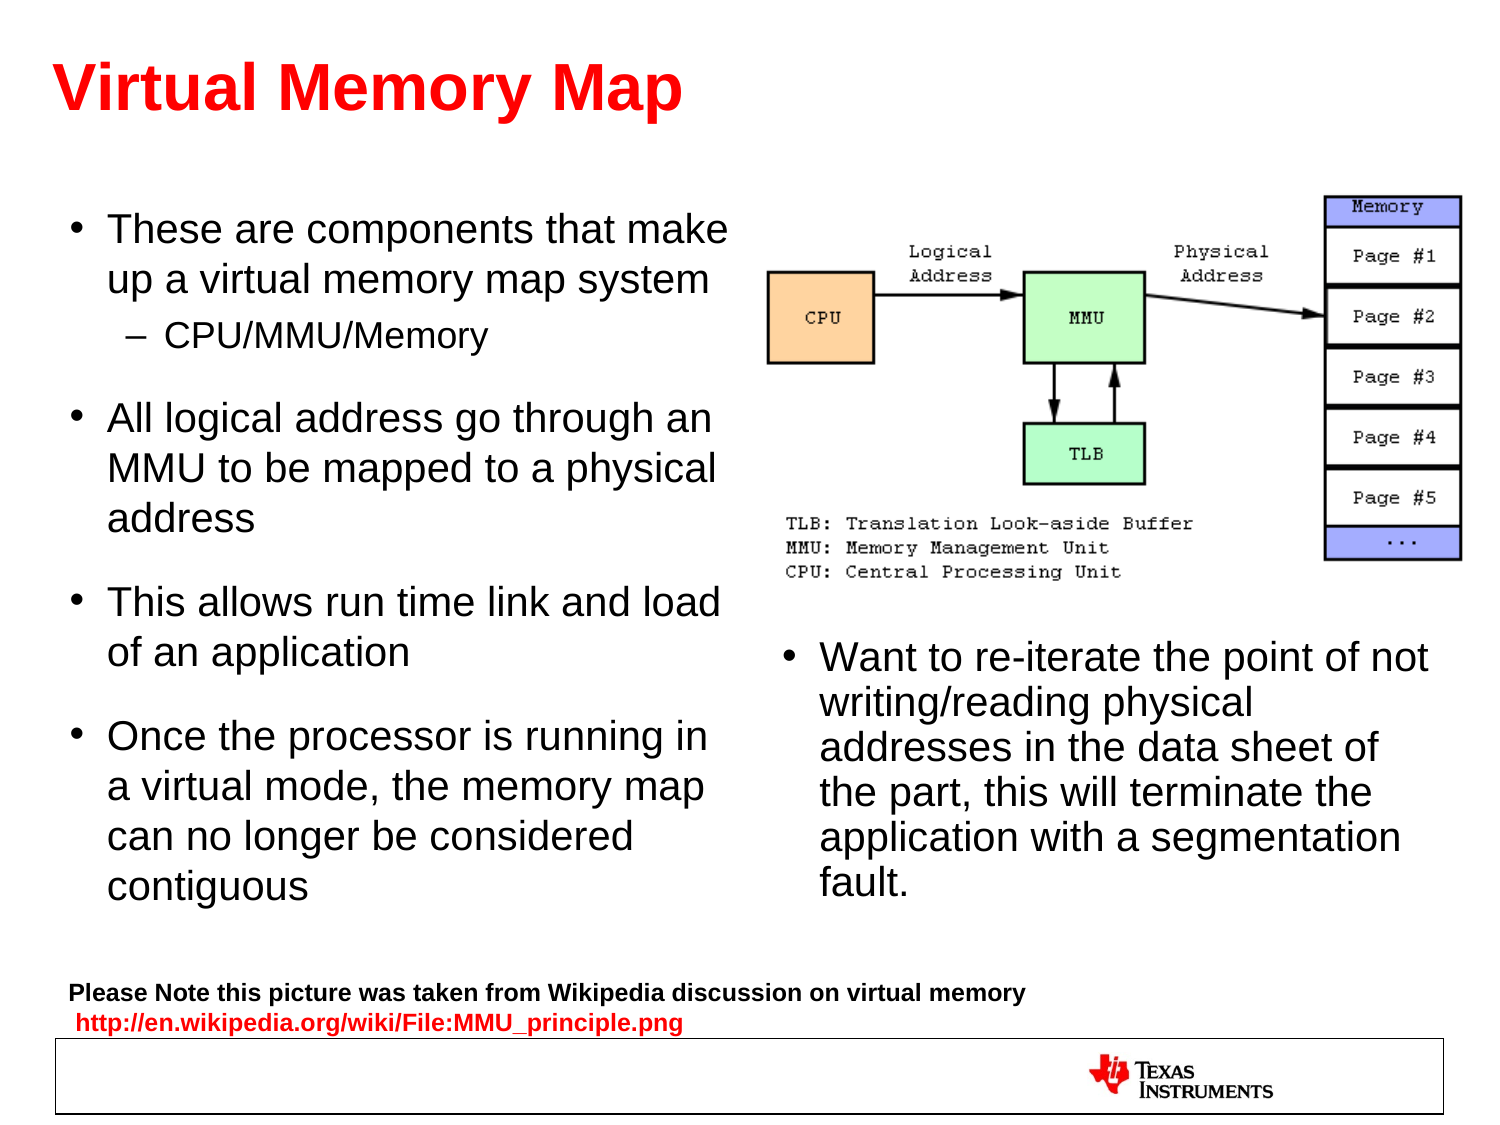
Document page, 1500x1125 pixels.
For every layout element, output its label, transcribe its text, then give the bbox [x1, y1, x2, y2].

text_box Want to re-iterate the point of not writing/reading physical addresses in the data sheet of the part, this will terminate the application with a segmentation fault. [767, 627, 1463, 884]
title Virtual Memory Map [37, 23, 1426, 158]
text_box Please Note this picture was taken from Wikipedia discussion on virtual memory http://en.wikipedia.org/wiki/File:MMU_principle.png [53, 968, 1055, 1074]
list These are components that make up a virtual memory map system CPU/MMU/Memory All logical address go through an MMU to be mapped to a physical address This allows run time link and load of an application Once the processor is running in a virtual mode, the memory map can no longer be considered contiguous [54, 194, 751, 968]
picture [758, 188, 1476, 590]
picture [1087, 1052, 1274, 1099]
